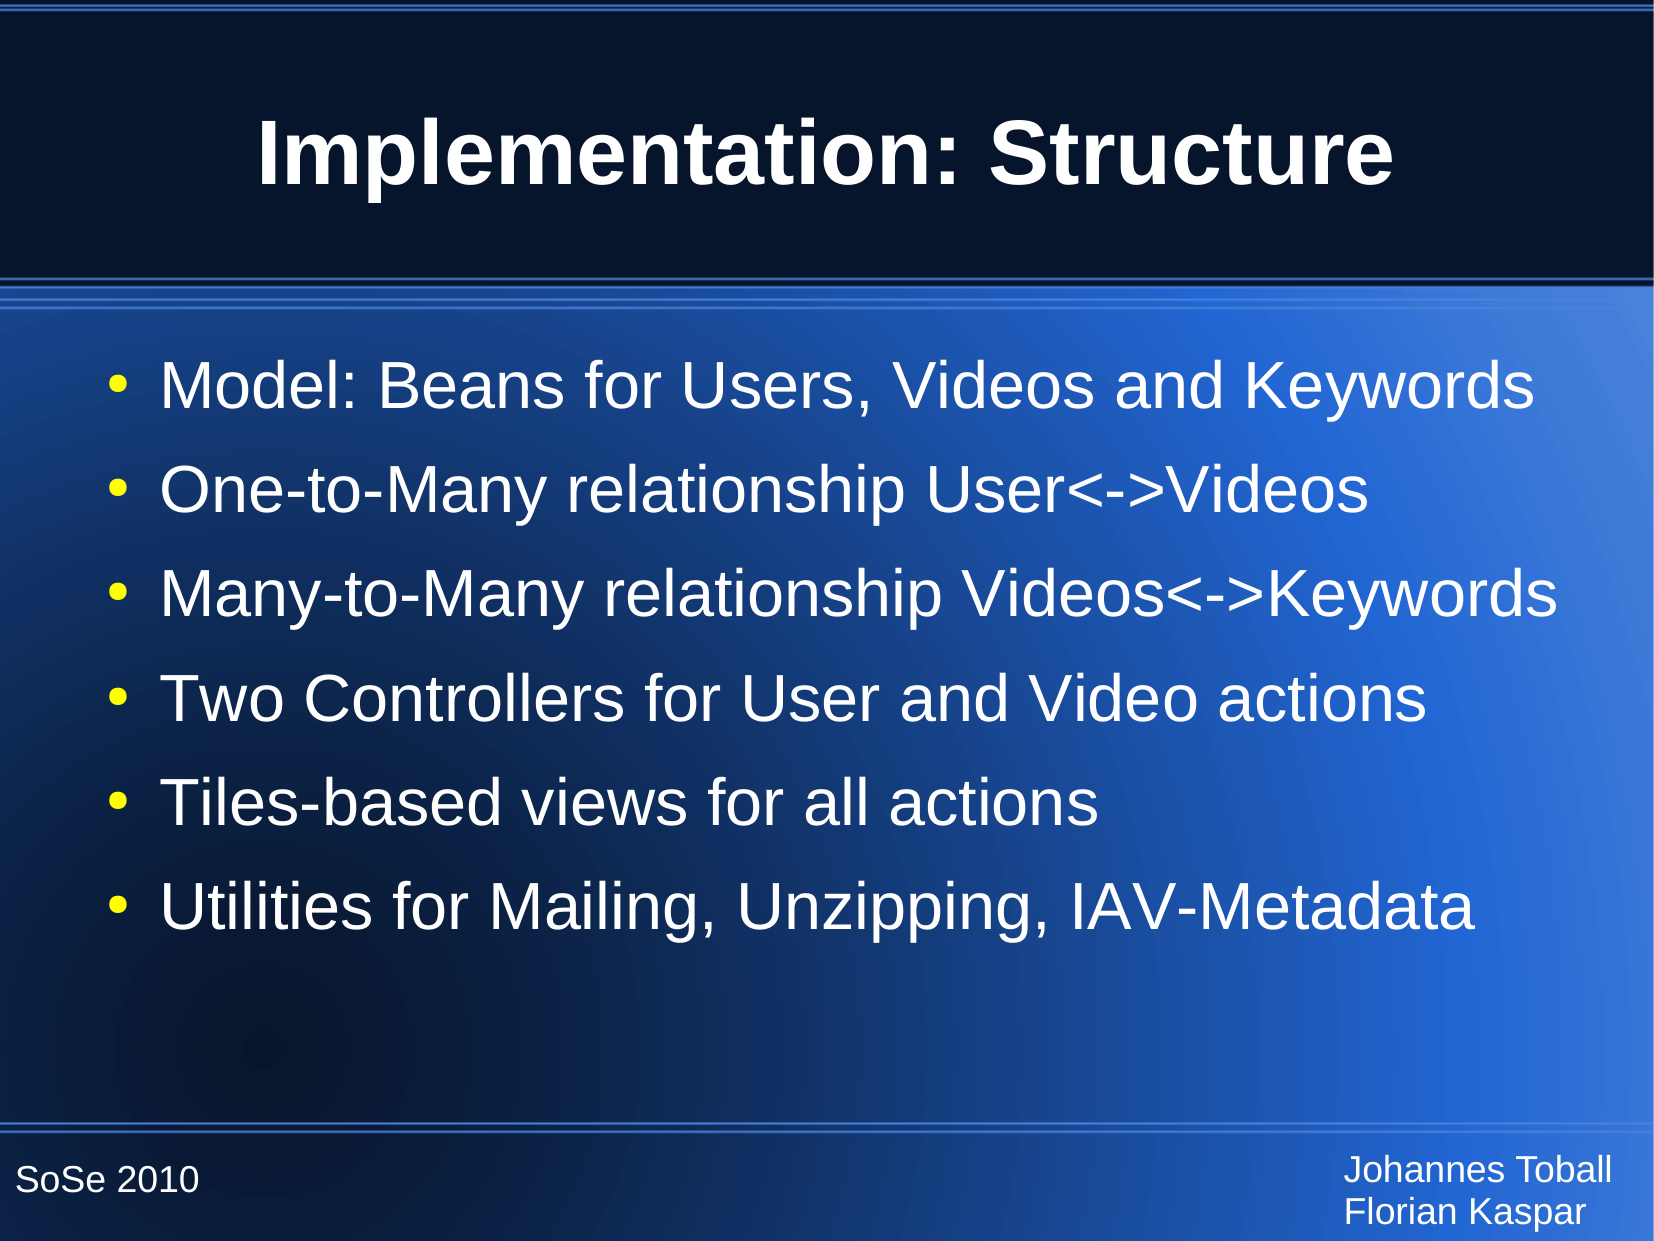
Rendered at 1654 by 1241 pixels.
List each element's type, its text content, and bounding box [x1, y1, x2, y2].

picture [0, 0, 1654, 1151]
picture [0, 1152, 1328, 1241]
list Model: Beans for Users, Videos and Keywords One-to-Many relationship User<->Videos Many-to-Many relationship Videos<->Keywords Two Controllers for User and Video actions Tiles-based views for all actions Utilities for Mailing, Unzipping, IAV-Metadata [88, 347, 1565, 1152]
text_box SoSe 2010 [0, 1151, 325, 1209]
title Implementation: Structure [82, 56, 1571, 250]
text_box Johannes Toball Florian Kaspar [1328, 1141, 1654, 1241]
